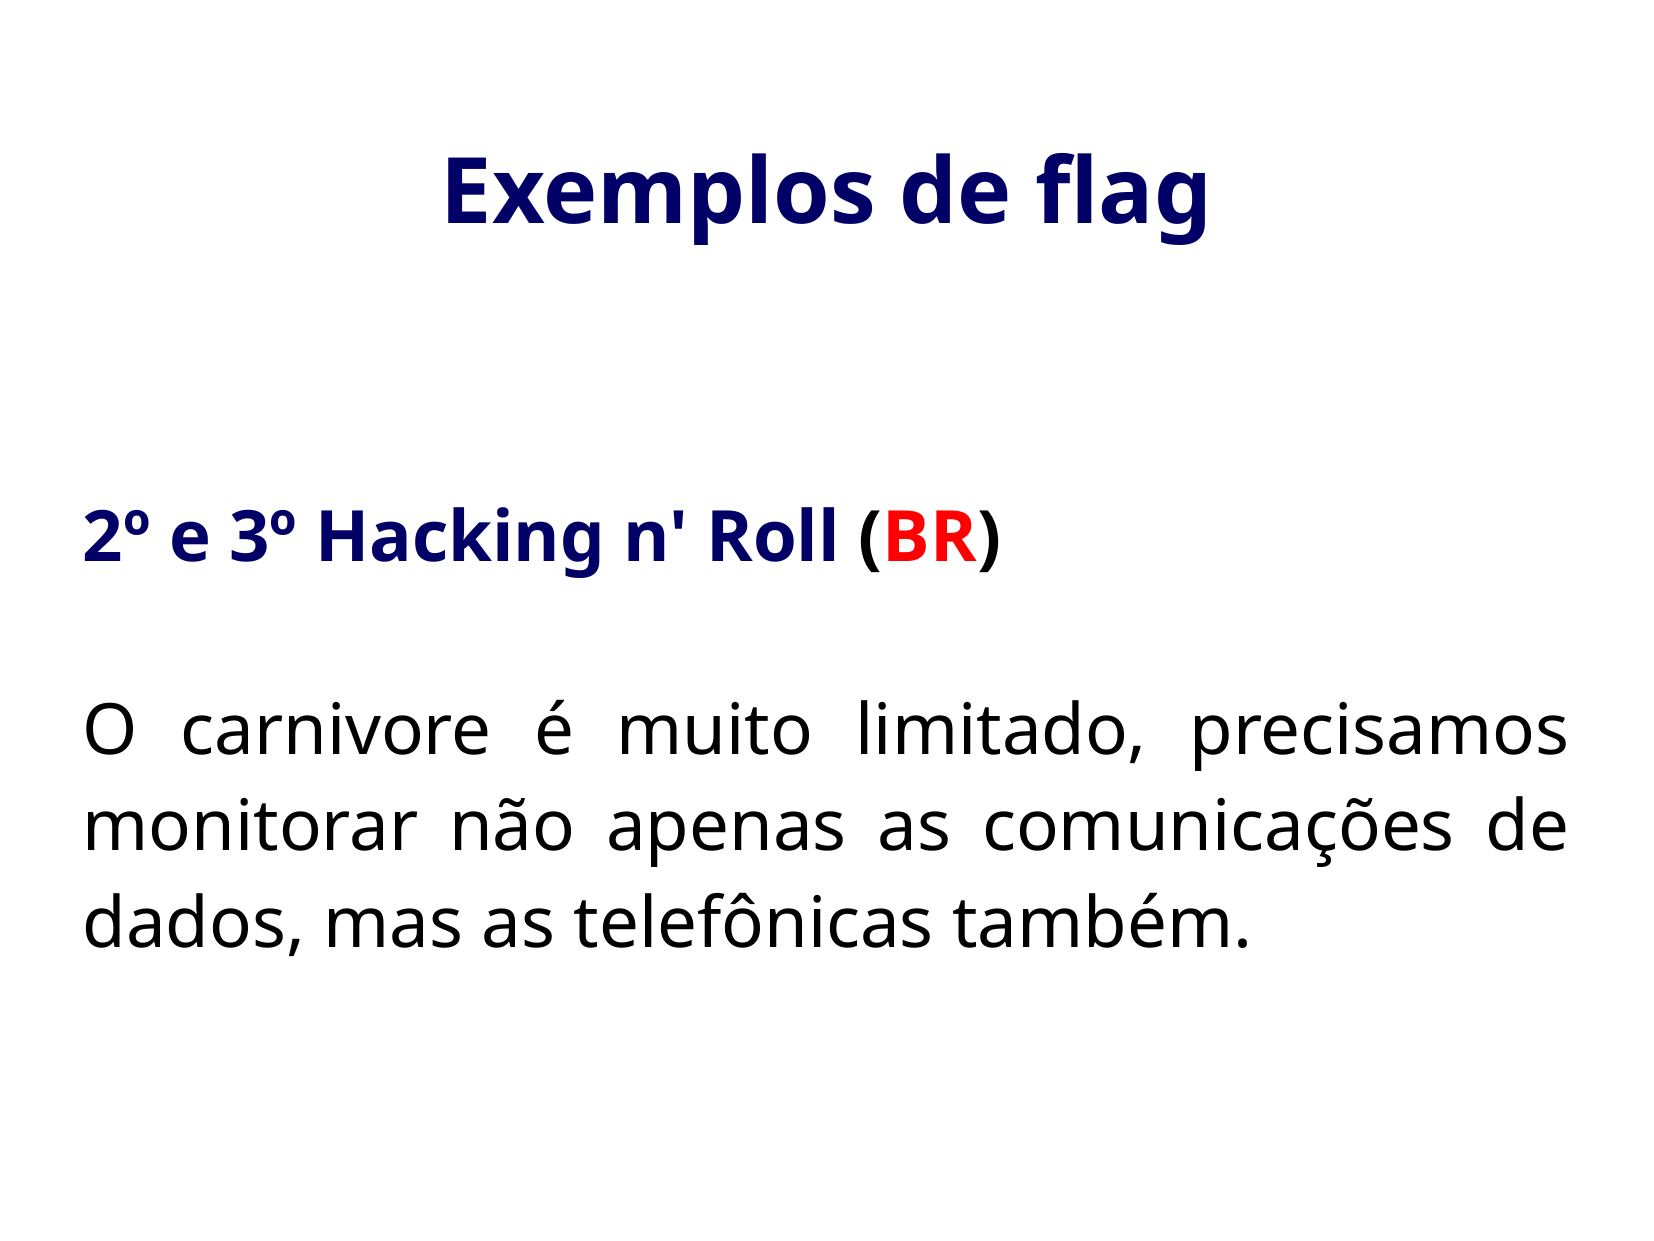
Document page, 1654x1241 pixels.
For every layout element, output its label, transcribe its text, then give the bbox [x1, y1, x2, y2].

title Exemplos de flag [82, 84, 1571, 292]
subtitle 2º e 3º Hacking n' Roll (BR) O carnivore é muito limitado, precisamos monitorar não apenas as comunicações de dados, mas as telefônicas também. [82, 361, 1571, 1093]
